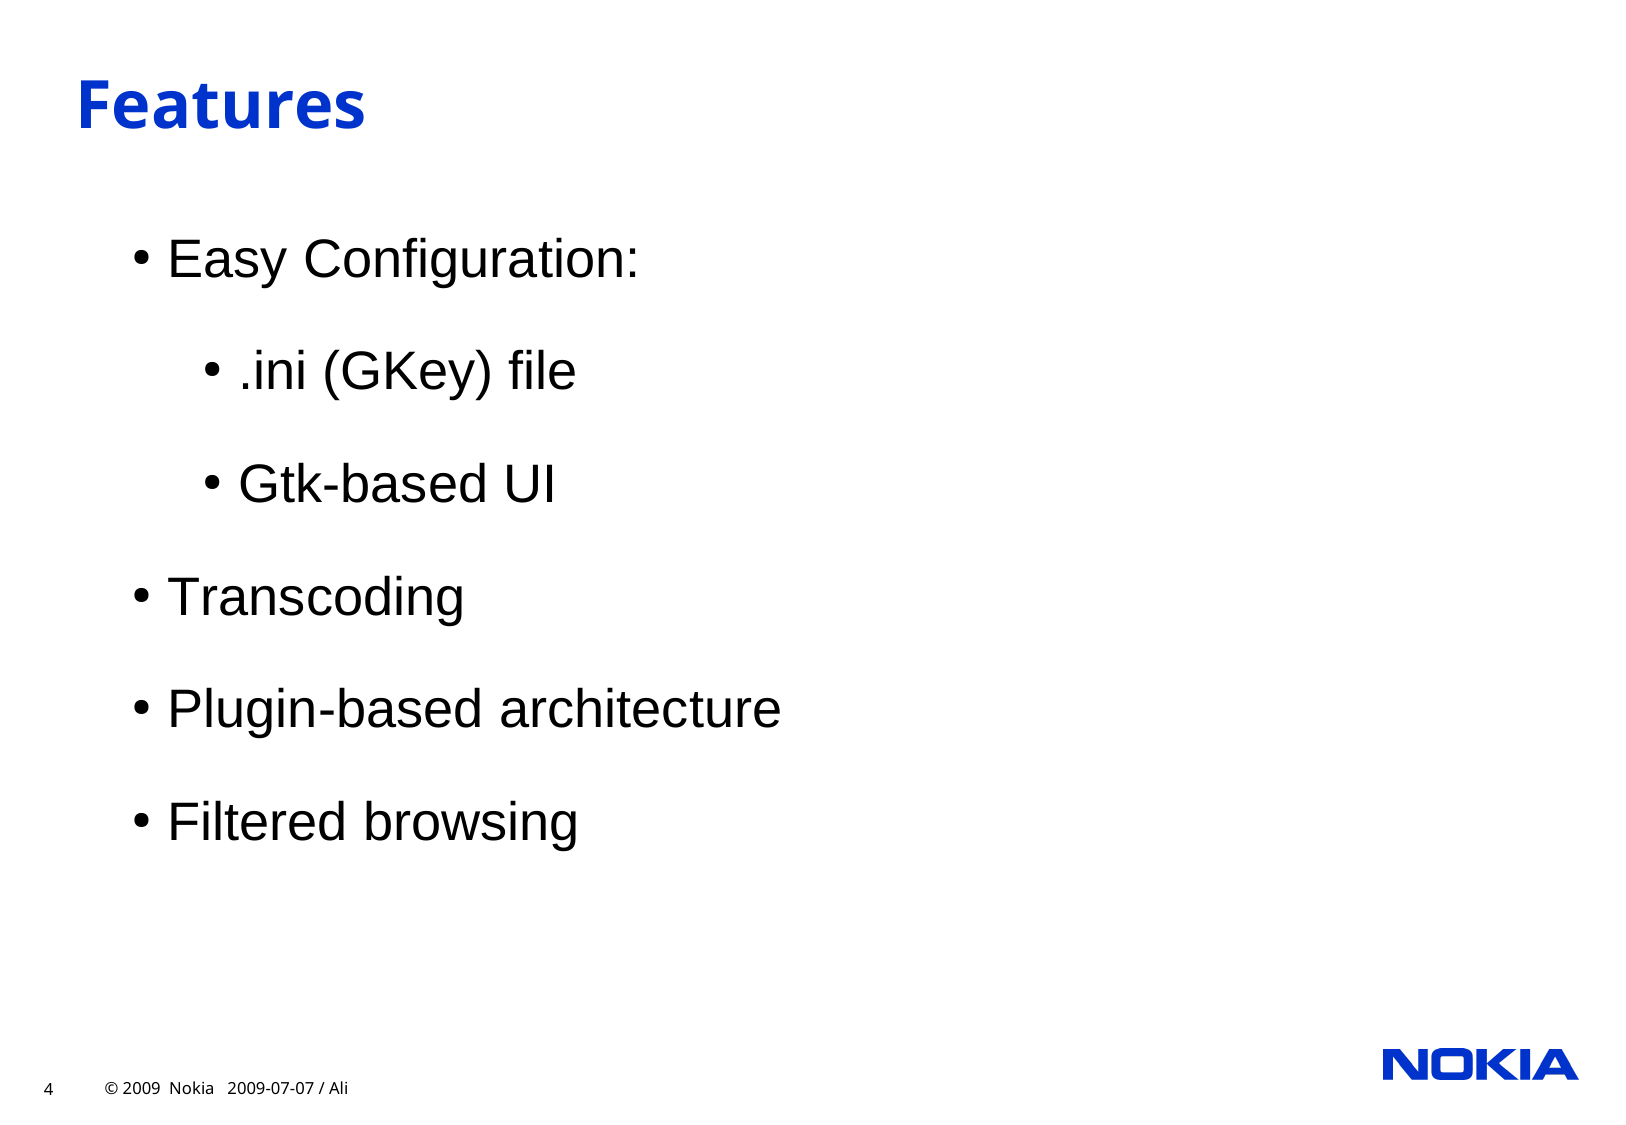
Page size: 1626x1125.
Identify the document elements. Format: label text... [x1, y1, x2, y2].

title Features [75, 17, 638, 187]
picture [1383, 1048, 1579, 1080]
text_box Easy Configuration: .ini (GKey) file Gtk-based UI Transcoding Plugin-based architecture Filtered browsing [61, 187, 1501, 863]
